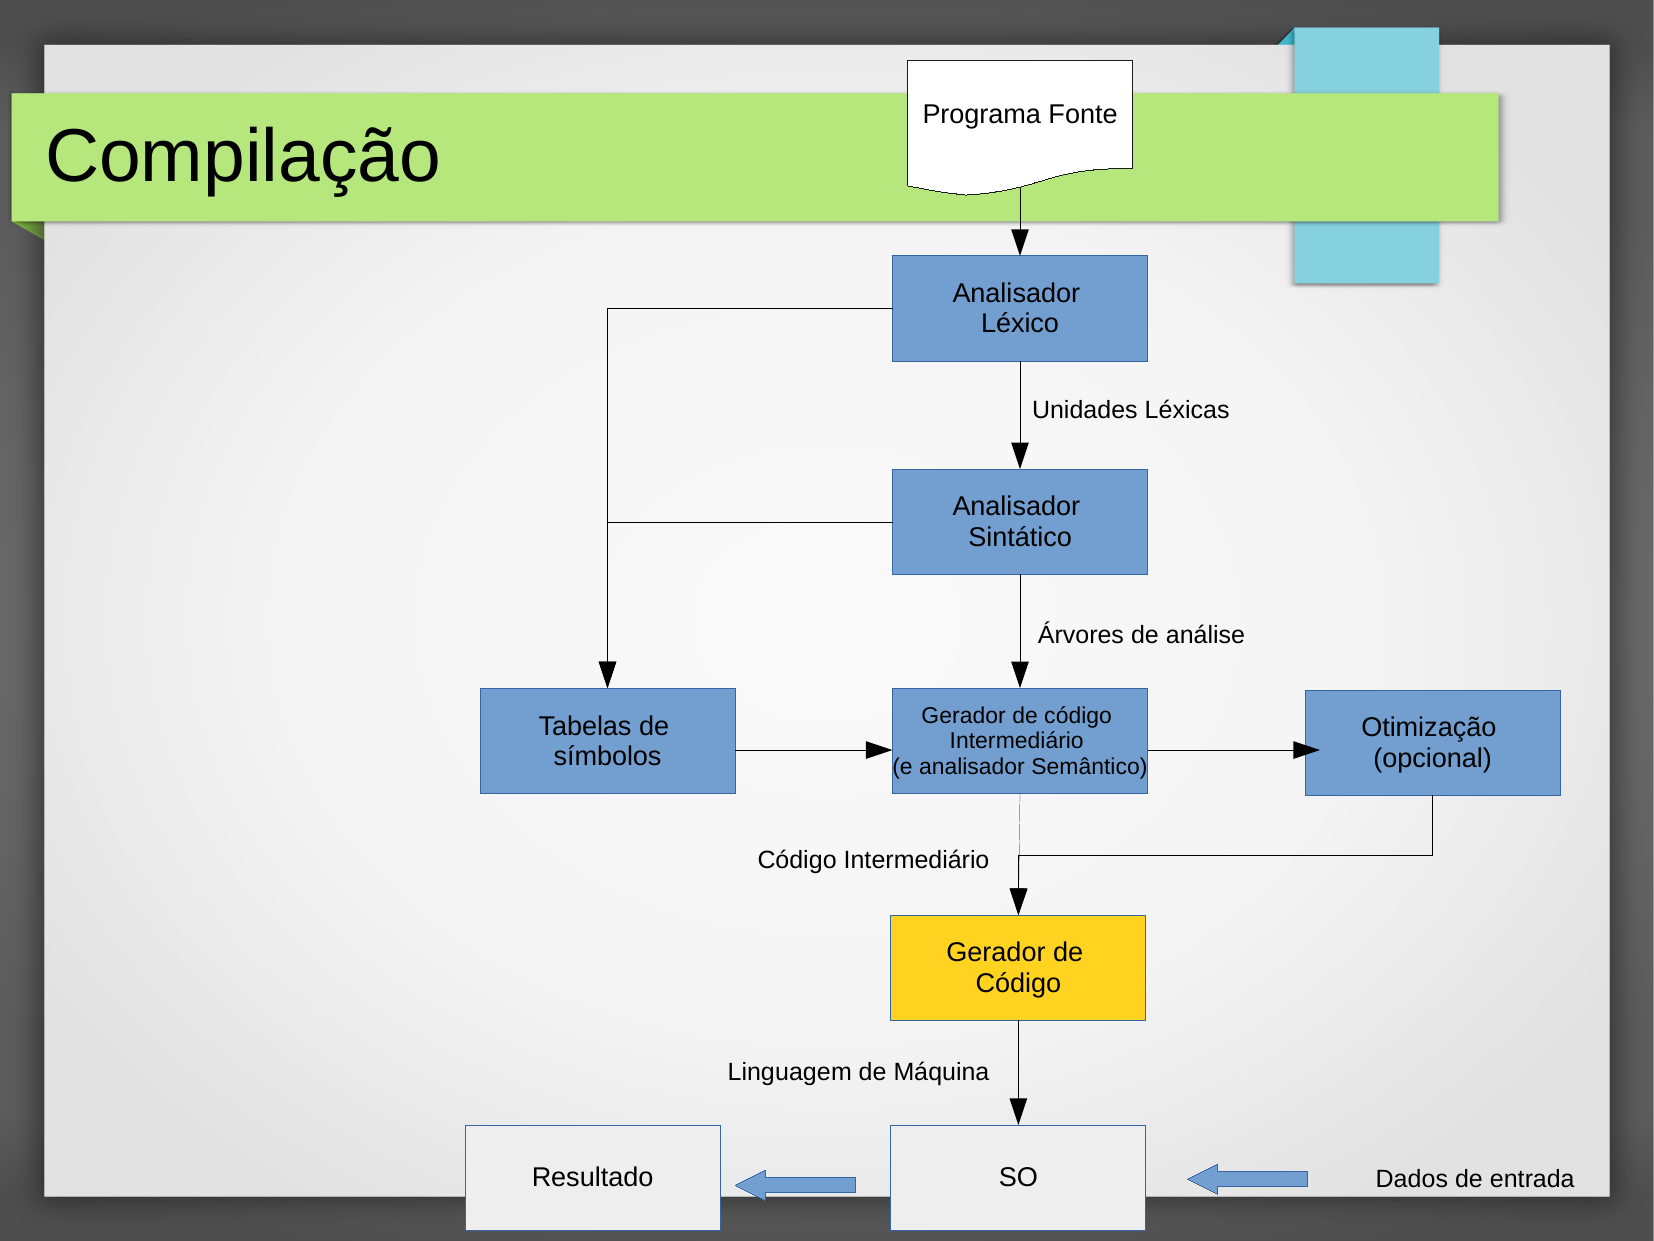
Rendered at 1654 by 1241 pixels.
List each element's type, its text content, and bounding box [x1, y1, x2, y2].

text_box Unidades Léxicas [1017, 388, 1393, 432]
text_box Gerador de Código [890, 915, 1146, 1021]
text_box Código Intermediário [630, 838, 1006, 882]
text_box Dados de entrada [1335, 1156, 1591, 1201]
picture [0, 0, 1654, 1241]
text_box Resultado [465, 1125, 721, 1231]
text_box Gerador de código Intermediário (e analisador Semântico) [892, 688, 1148, 794]
text_box Analisador Léxico [892, 255, 1148, 362]
text_box Programa Fonte [907, 60, 1133, 196]
text_box Linguagem de Máquina [630, 1050, 1006, 1094]
text_box Analisador Sintático [892, 469, 1148, 575]
title Compilação [45, 105, 638, 206]
text_box [735, 1170, 856, 1201]
text_box Árvores de análise [1023, 613, 1399, 657]
text_box Tabelas de símbolos [480, 688, 736, 794]
text_box [1187, 1164, 1308, 1195]
text_box Otimização (opcional) [1305, 690, 1561, 796]
text_box SO [890, 1125, 1146, 1231]
